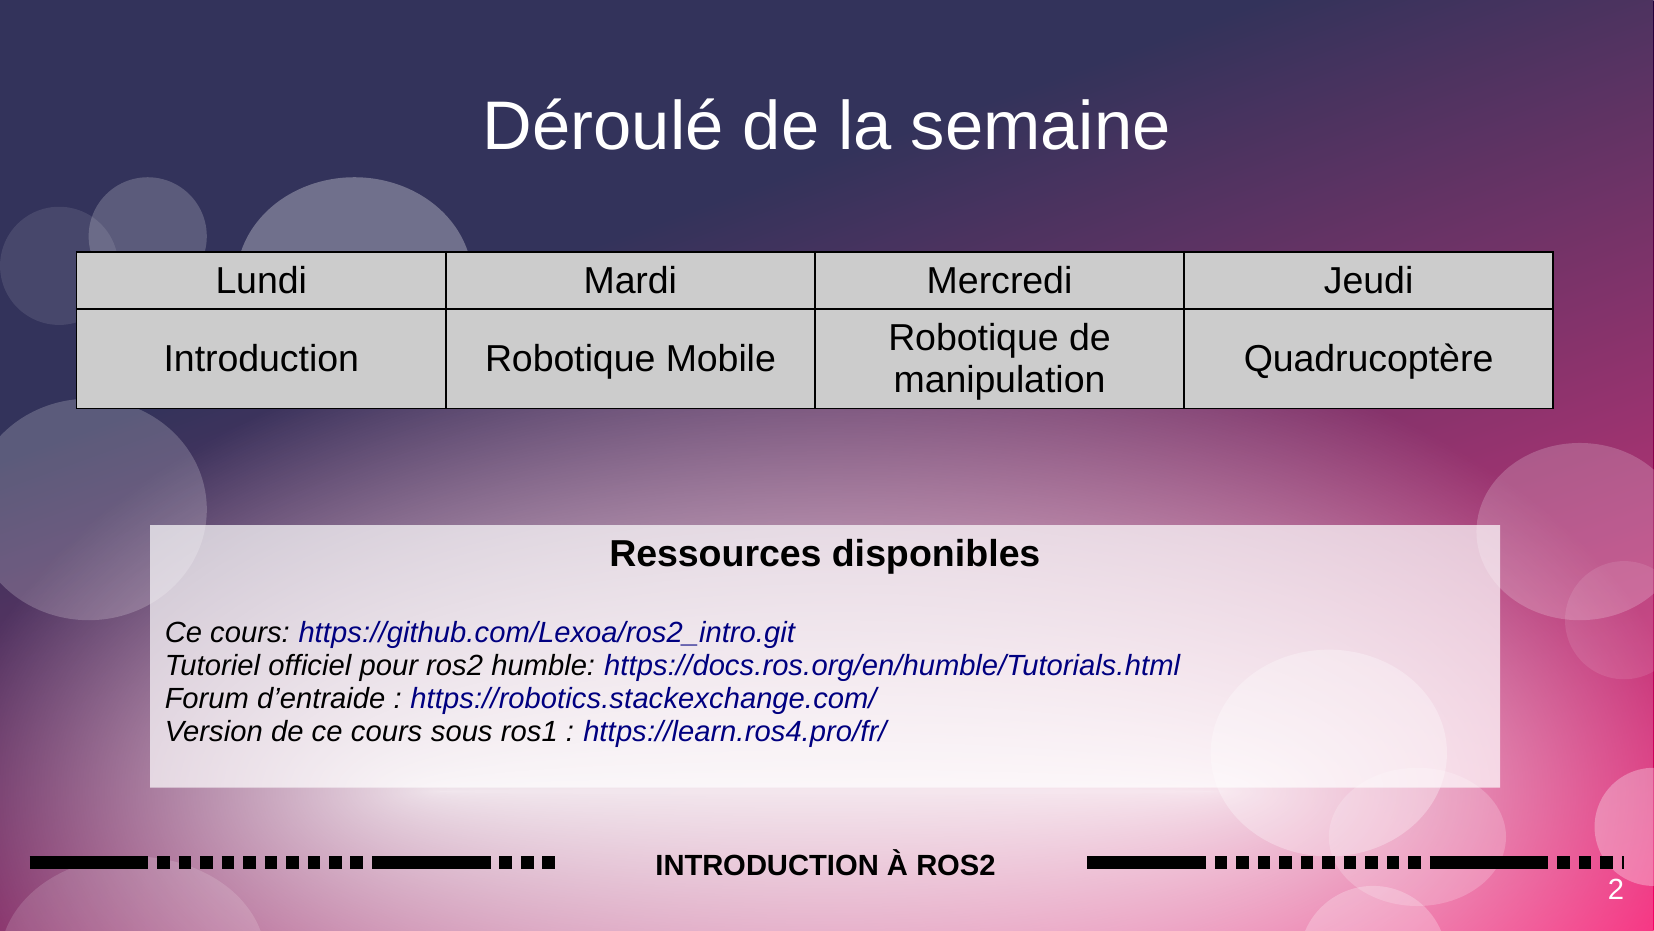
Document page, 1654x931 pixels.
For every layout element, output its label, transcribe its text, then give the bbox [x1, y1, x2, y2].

table_cell Quadrucoptère [1185, 310, 1552, 408]
table_header Jeudi [1185, 253, 1552, 308]
title Déroulé de la semaine [88, 44, 1565, 207]
table_header Mercredi [816, 253, 1183, 308]
table_header Lundi [77, 253, 445, 308]
text_box Ressources disponibles Ce cours: https://github.com/Lexoa/ros2_intro.git Tutoriel officiel pour ros2 humble: https://docs.ros.org/en/humble/Tutorials.html Forum d’entraide : https://robotics.stackexchange.com/ Version de ce cours sous ros1 : https://learn.ros4.pro/fr/ [150, 525, 1501, 788]
table_cell Robotique Mobile [447, 310, 814, 408]
table_cell Introduction [77, 310, 445, 408]
table_header Mardi [447, 253, 814, 308]
table_cell Robotique de manipulation [816, 310, 1183, 408]
